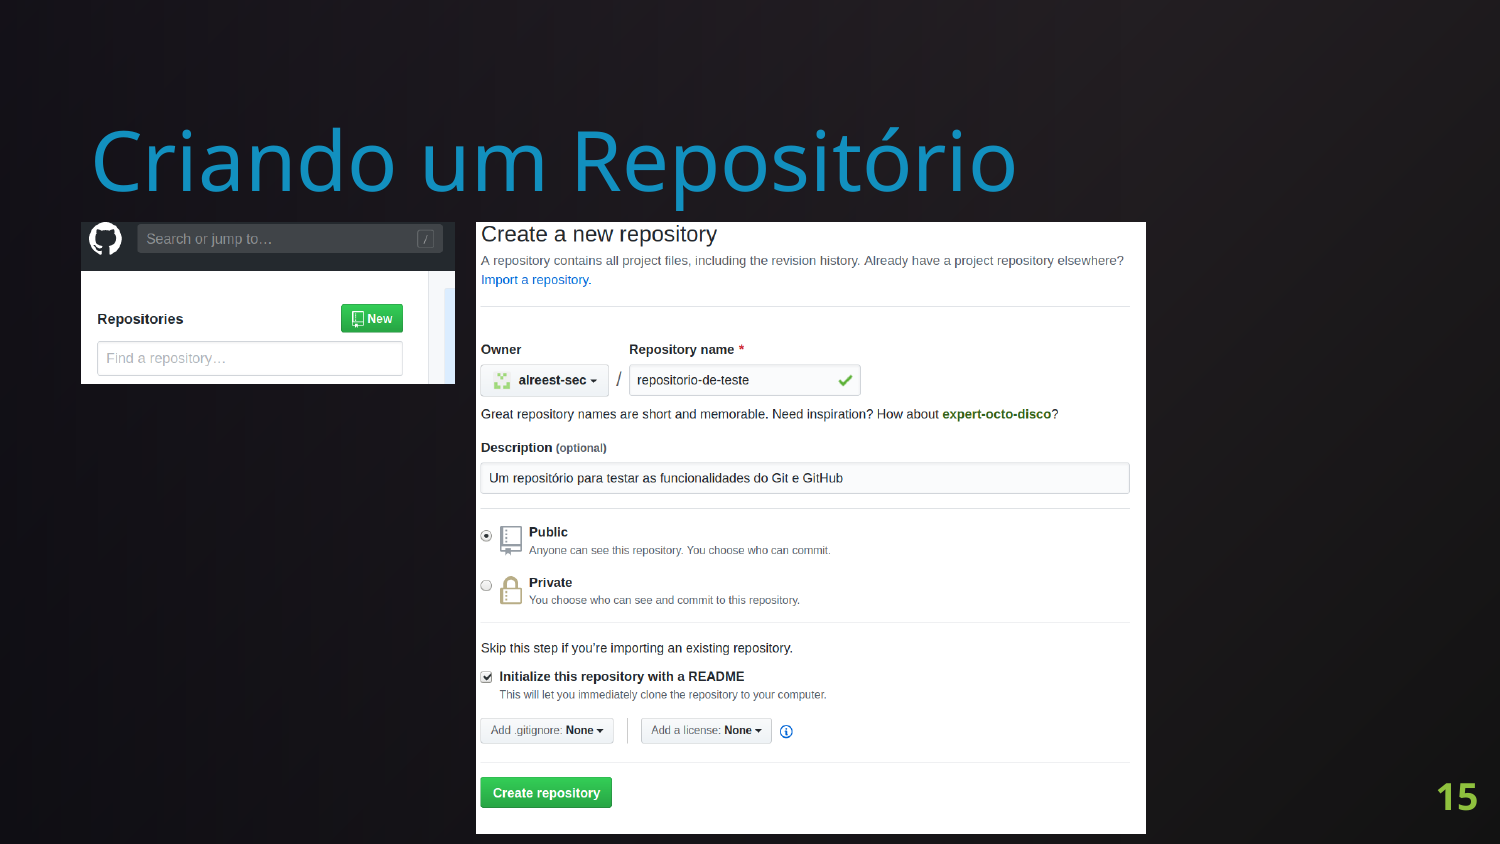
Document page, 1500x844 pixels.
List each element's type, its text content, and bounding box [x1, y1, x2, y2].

title Criando um Repositório [75, 71, 1140, 223]
picture [81, 222, 455, 384]
slide_number <number> [1407, 752, 1494, 844]
picture [476, 222, 1146, 834]
